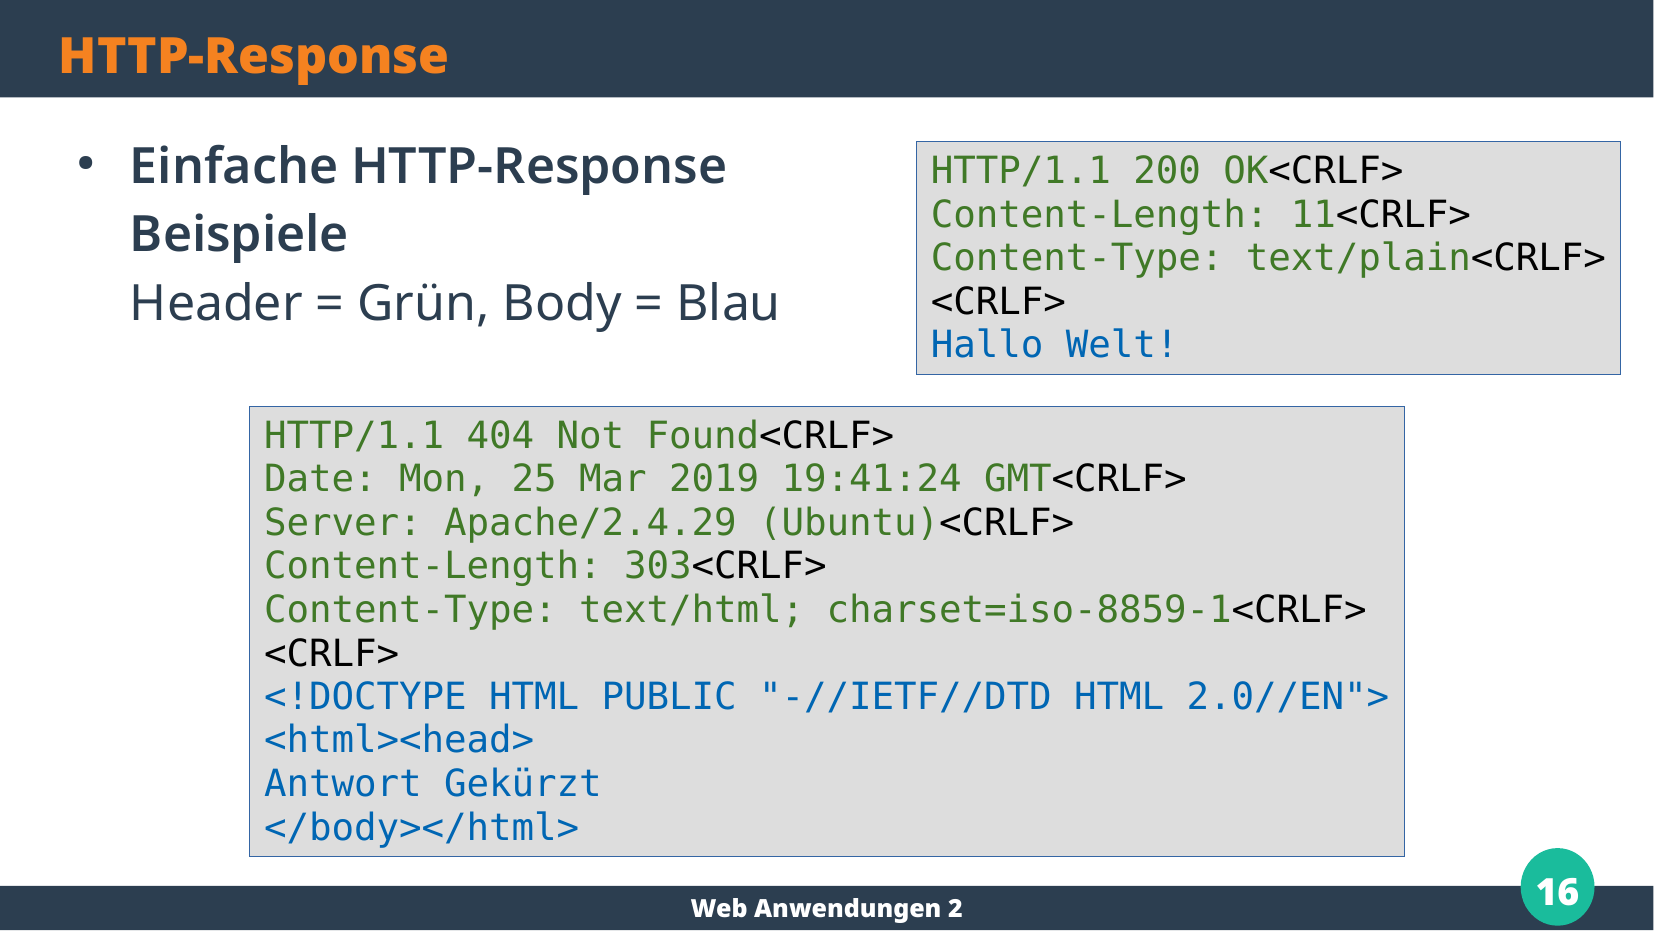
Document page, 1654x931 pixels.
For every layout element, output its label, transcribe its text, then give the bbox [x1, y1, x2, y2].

text_box HTTP/1.1 404 Not Found<CRLF> Date: Mon, 25 Mar 2019 19:41:24 GMT<CRLF> Server: Apache/2.4.29 (Ubuntu)<CRLF> Content-Length: 303<CRLF> Content-Type: text/html; charset=iso-8859-1<CRLF> <CRLF> <!DOCTYPE HTML PUBLIC "-//IETF//DTD HTML 2.0//EN"> <html><head> Antwort Gekürzt </body></html> [249, 406, 1405, 857]
list Einfache HTTP-Response Beispiele Header = Grün, Body = Blau [59, 129, 1595, 864]
title HTTP-Response [59, 8, 1595, 89]
text_box HTTP/1.1 200 OK<CRLF> Content-Length: 11<CRLF> Content-Type: text/plain<CRLF> <CRLF> Hallo Welt! [916, 141, 1621, 375]
